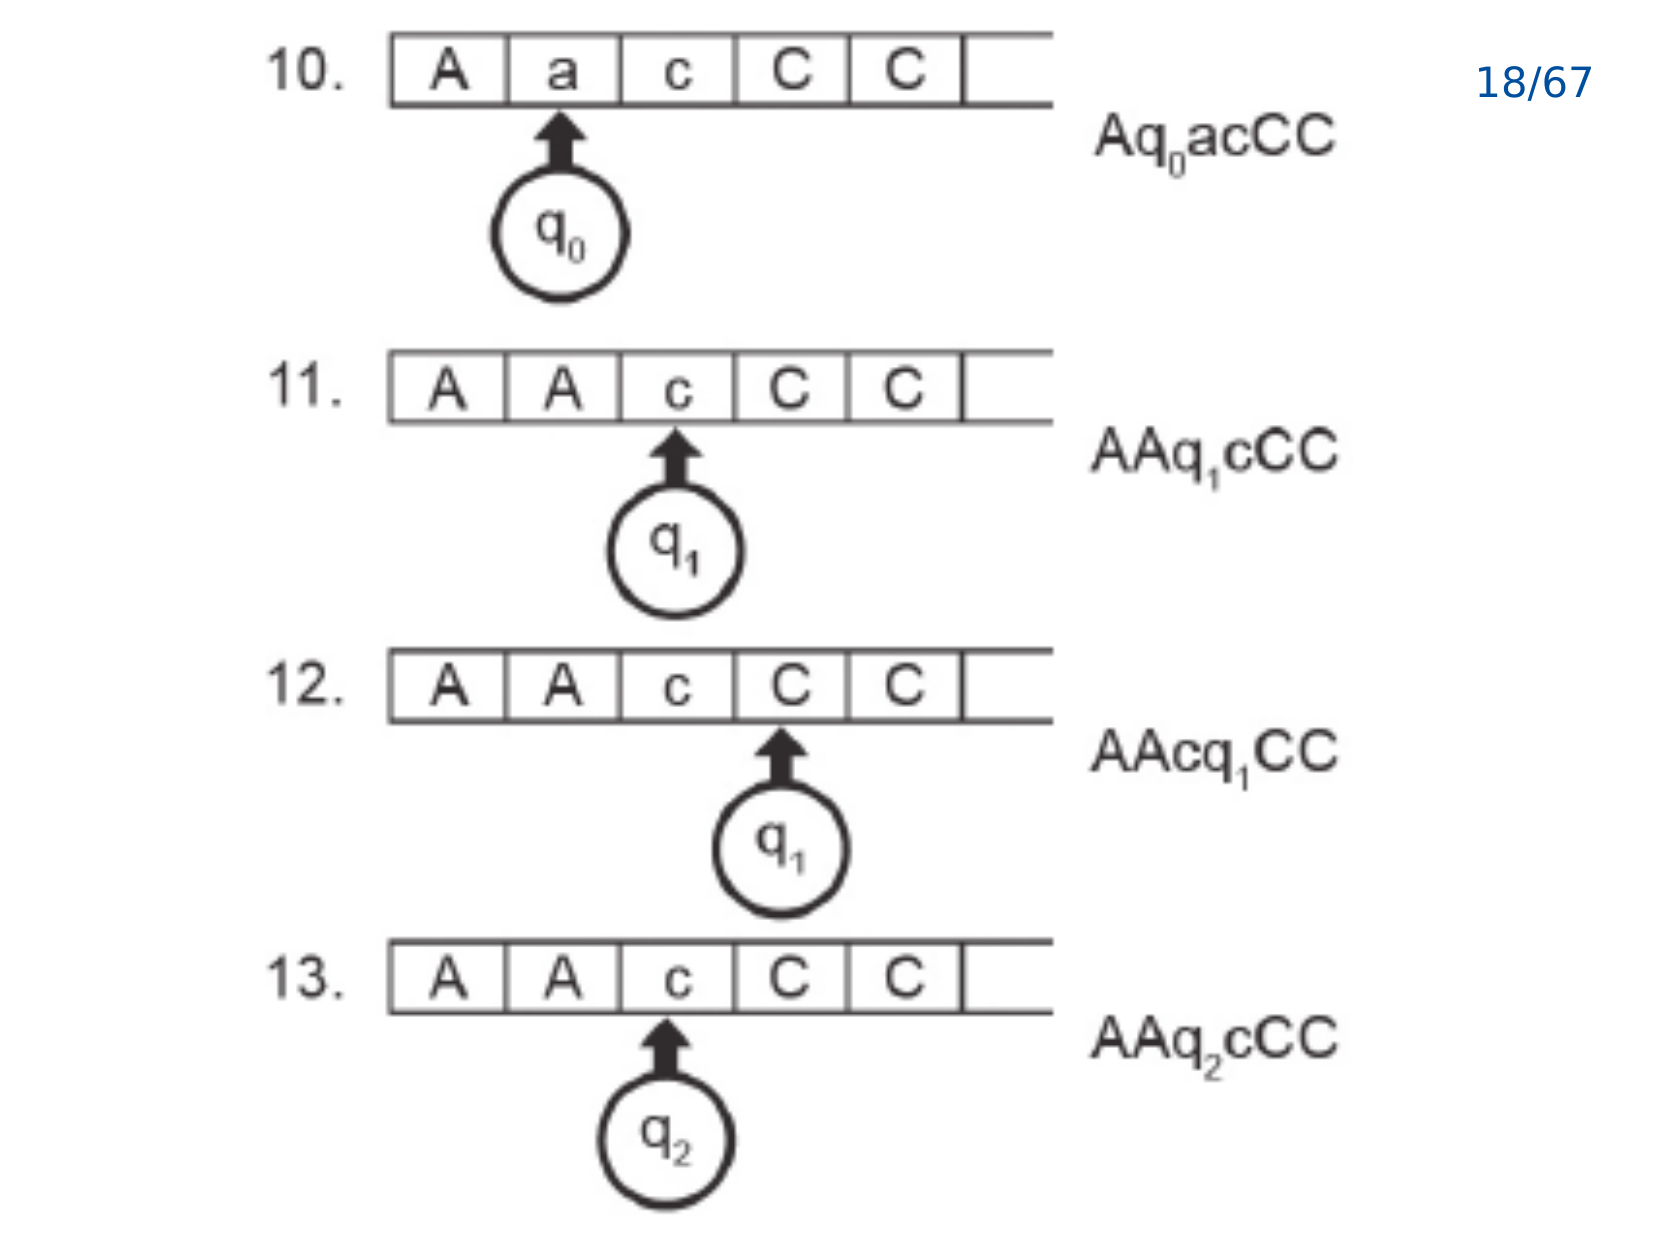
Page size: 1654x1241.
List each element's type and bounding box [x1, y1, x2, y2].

picture [264, 29, 1353, 1226]
